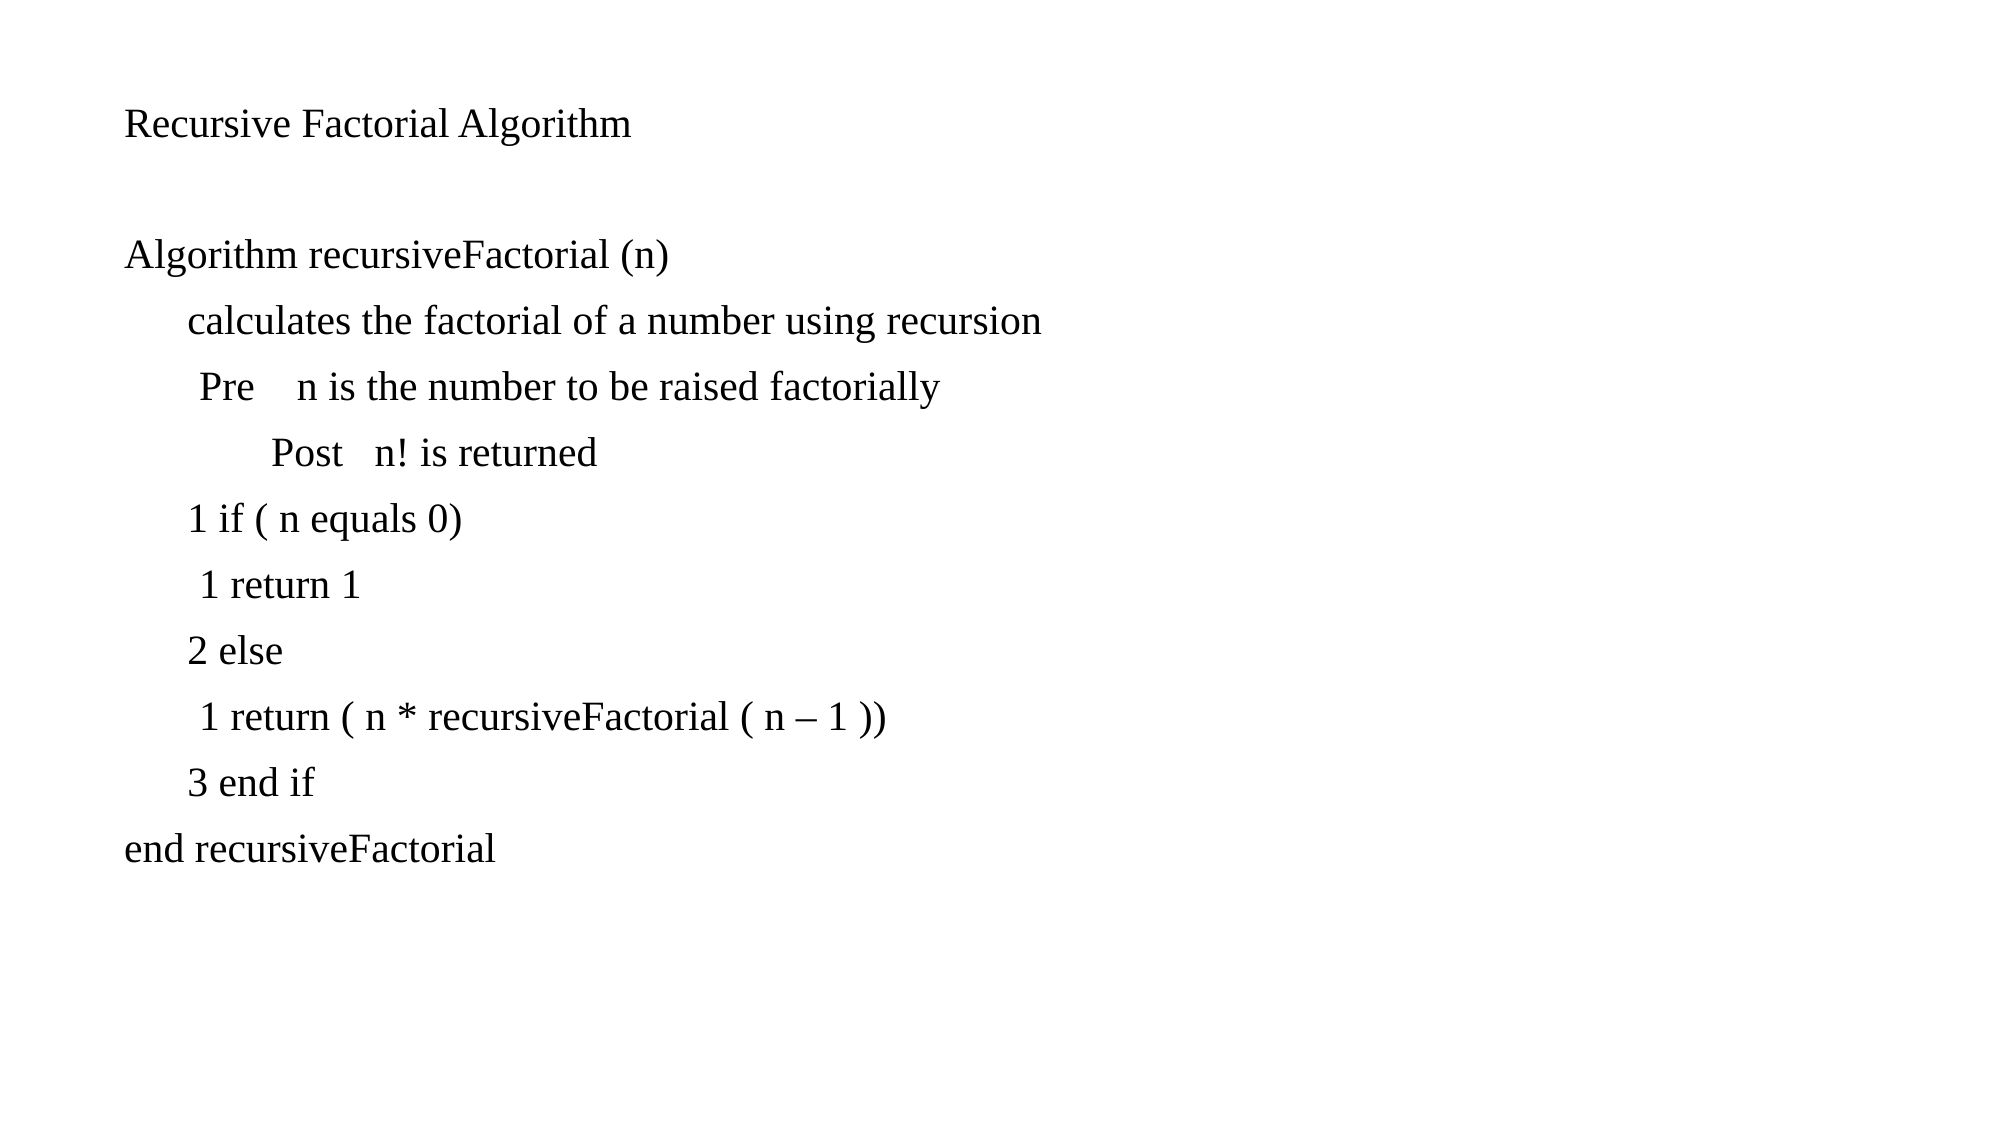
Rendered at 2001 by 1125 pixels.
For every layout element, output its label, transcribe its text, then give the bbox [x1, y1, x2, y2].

list Recursive Factorial Algorithm Algorithm recursiveFactorial (n) calculates the factorial of a number using recursion Pre n is the number to be raised factorially Post n! is returned 1 if ( n equals 0) 1 return 1 2 else 1 return ( n * recursiveFactorial ( n – 1 )) 3 end if end recursiveFactorial [109, 93, 1863, 1106]
